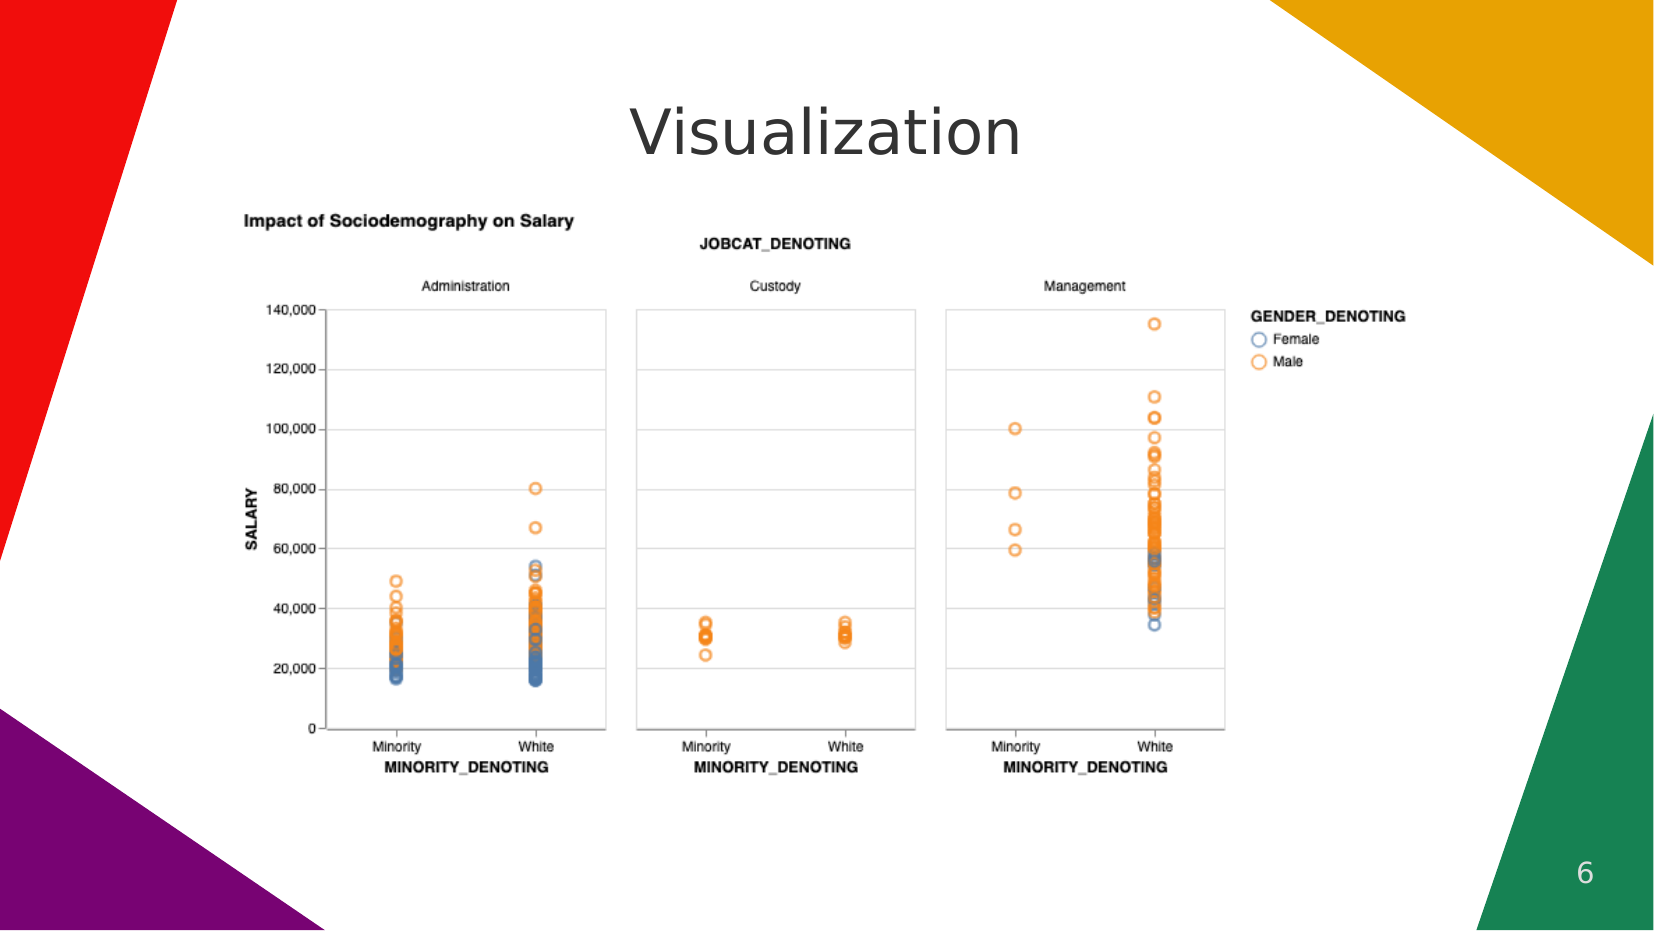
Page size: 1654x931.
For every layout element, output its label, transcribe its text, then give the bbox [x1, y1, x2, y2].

title Visualization [118, 59, 1536, 207]
picture [236, 206, 1414, 781]
